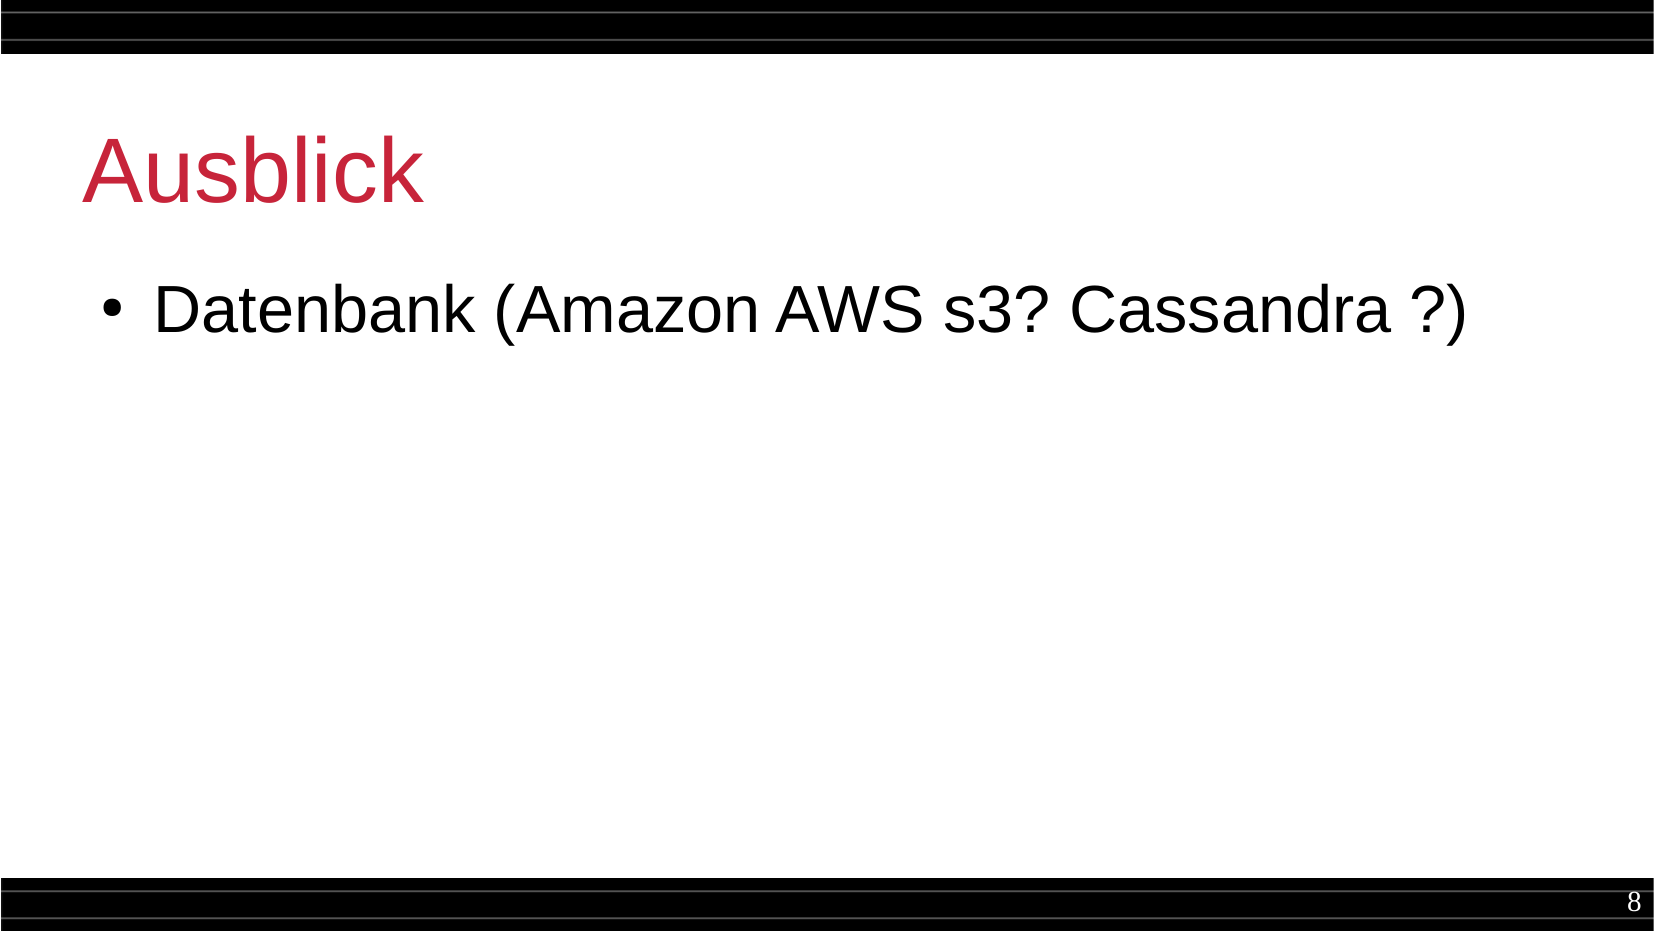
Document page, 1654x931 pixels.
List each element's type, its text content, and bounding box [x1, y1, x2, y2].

title Ausblick [82, 92, 1571, 249]
list Datenbank (Amazon AWS s3? Cassandra ?) [82, 271, 1571, 758]
picture [1, 0, 1654, 54]
picture [1, 878, 1654, 931]
